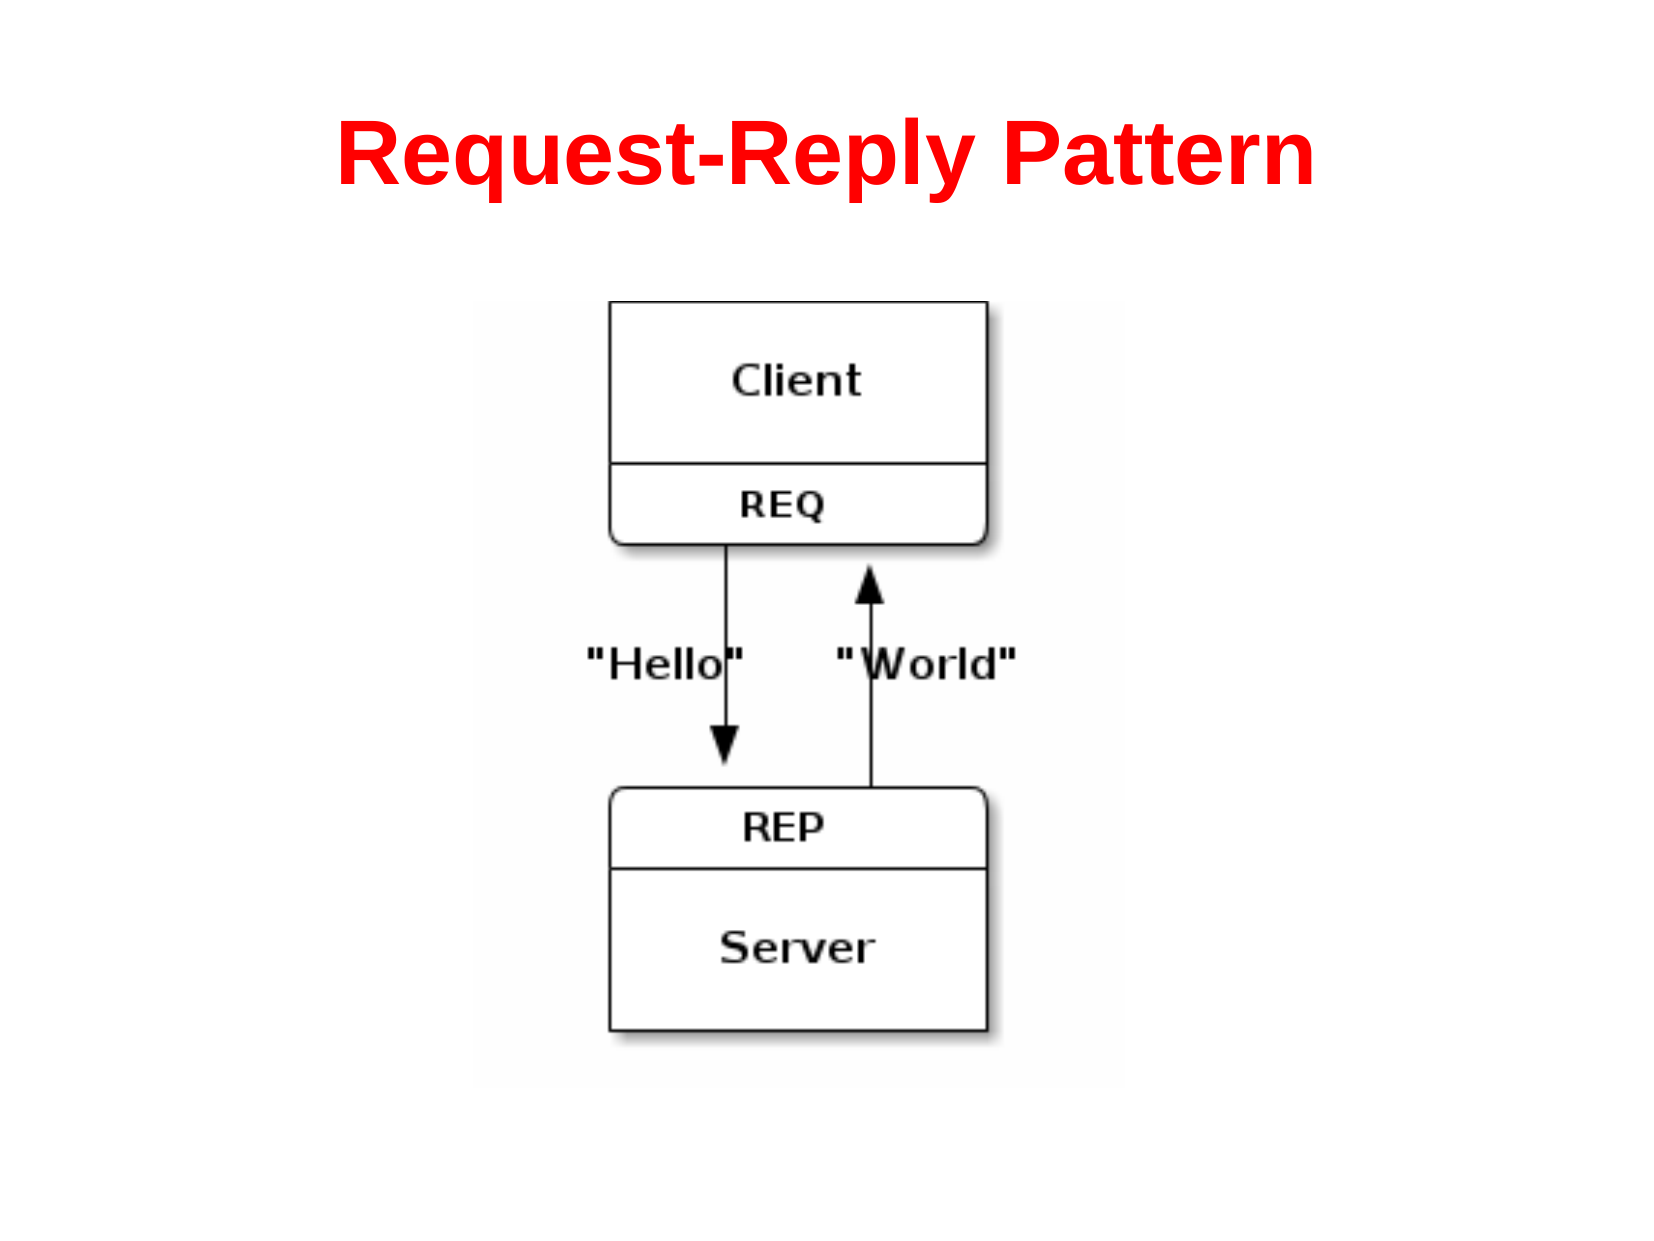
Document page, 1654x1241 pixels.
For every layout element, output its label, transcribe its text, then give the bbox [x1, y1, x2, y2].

picture [473, 301, 1126, 1088]
title Request-Reply Pattern [82, 49, 1571, 257]
